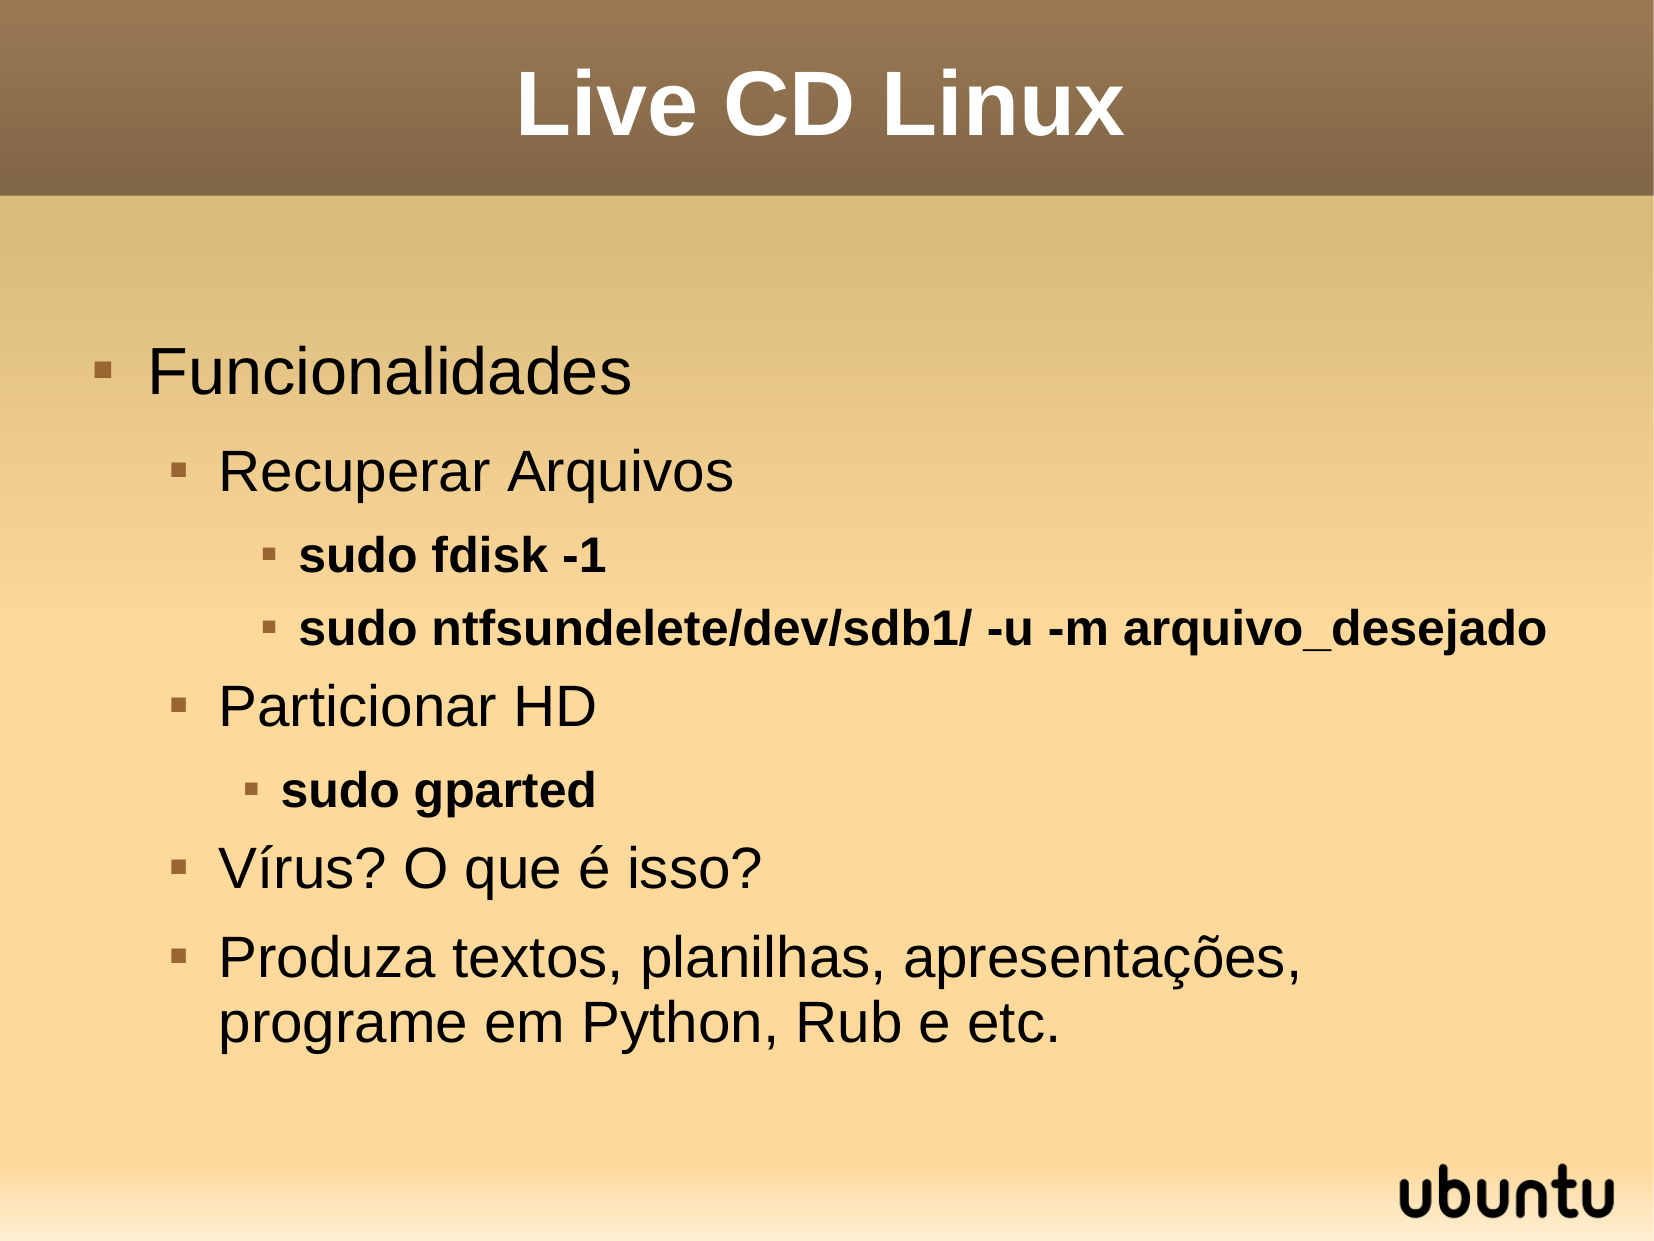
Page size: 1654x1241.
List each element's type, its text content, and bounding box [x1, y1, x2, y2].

list Funcionalidades Recuperar Arquivos sudo fdisk -1 sudo ntfsundelete/dev/sdb1/ -u -m arquivo_desejado Particionar HD sudo gparted Vírus? O que é isso? Produza textos, planilhas, apresentações, programe em Python, Rub e etc. [76, 229, 1565, 1149]
picture [0, 0, 1654, 1241]
title Live CD Linux [76, 7, 1565, 200]
